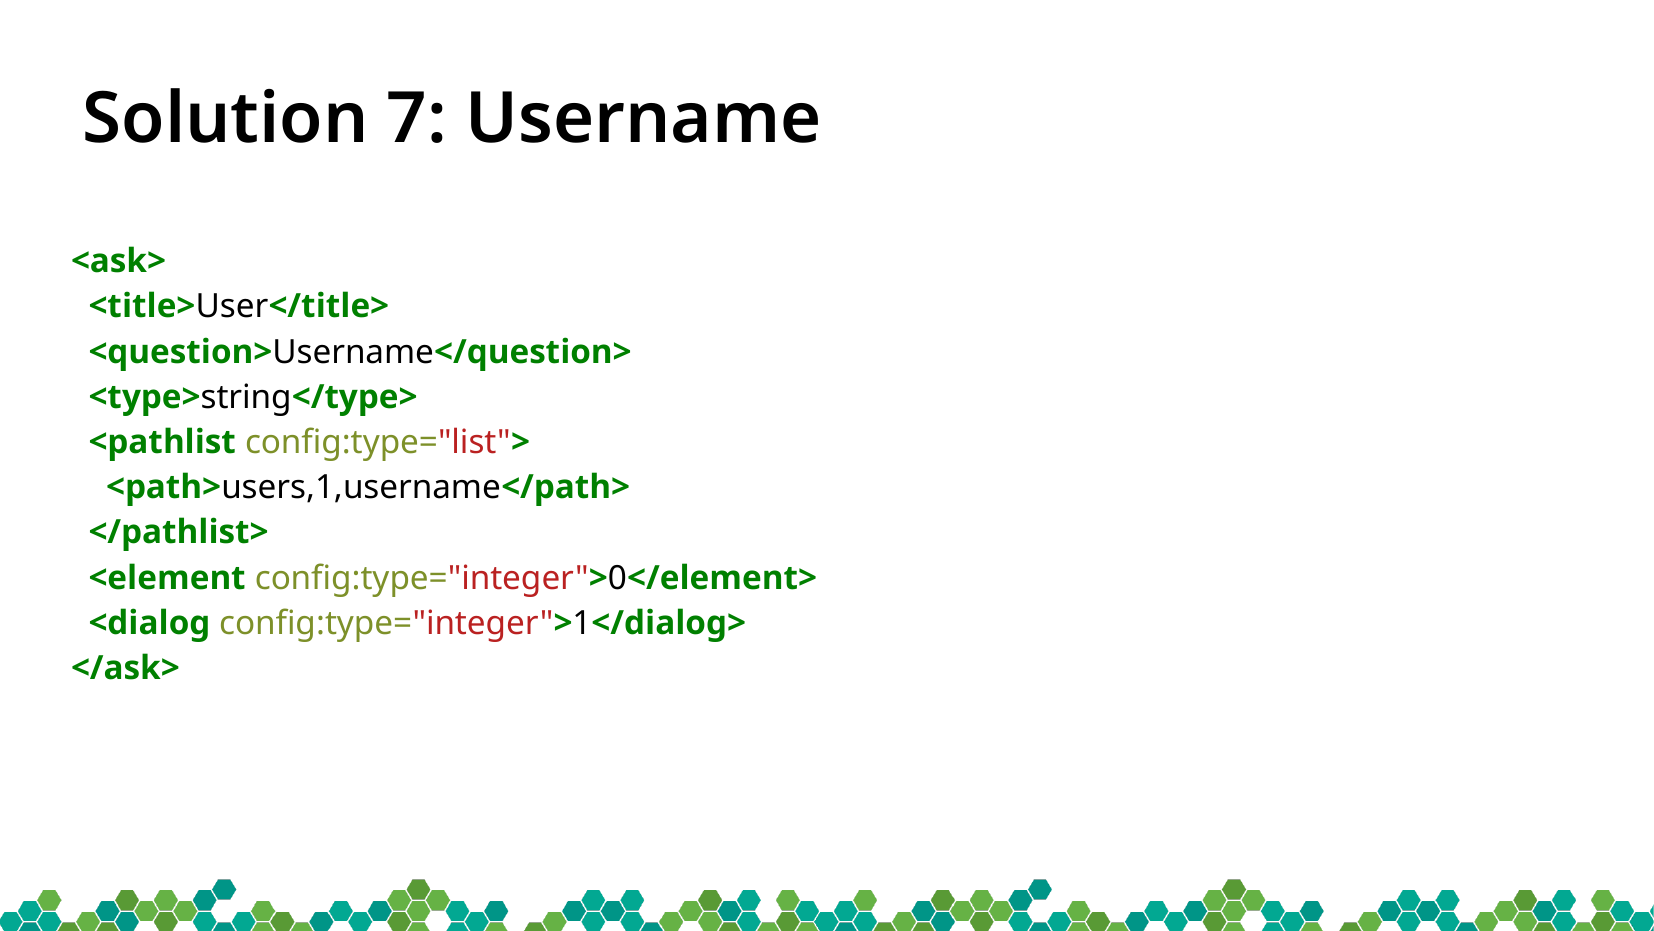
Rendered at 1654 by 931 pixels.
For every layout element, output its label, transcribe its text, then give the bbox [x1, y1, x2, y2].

title Solution 7: Username [82, 37, 1571, 193]
text_box <ask> <title>User</title> <question>Username</question> <type>string</type> <pathlist config:type="list"> <path>users,1,username</path> </pathlist> <element config:type="integer">0</element> <dialog config:type="integer">1</dialog> </ask> [56, 229, 1602, 871]
picture [0, 871, 1654, 931]
